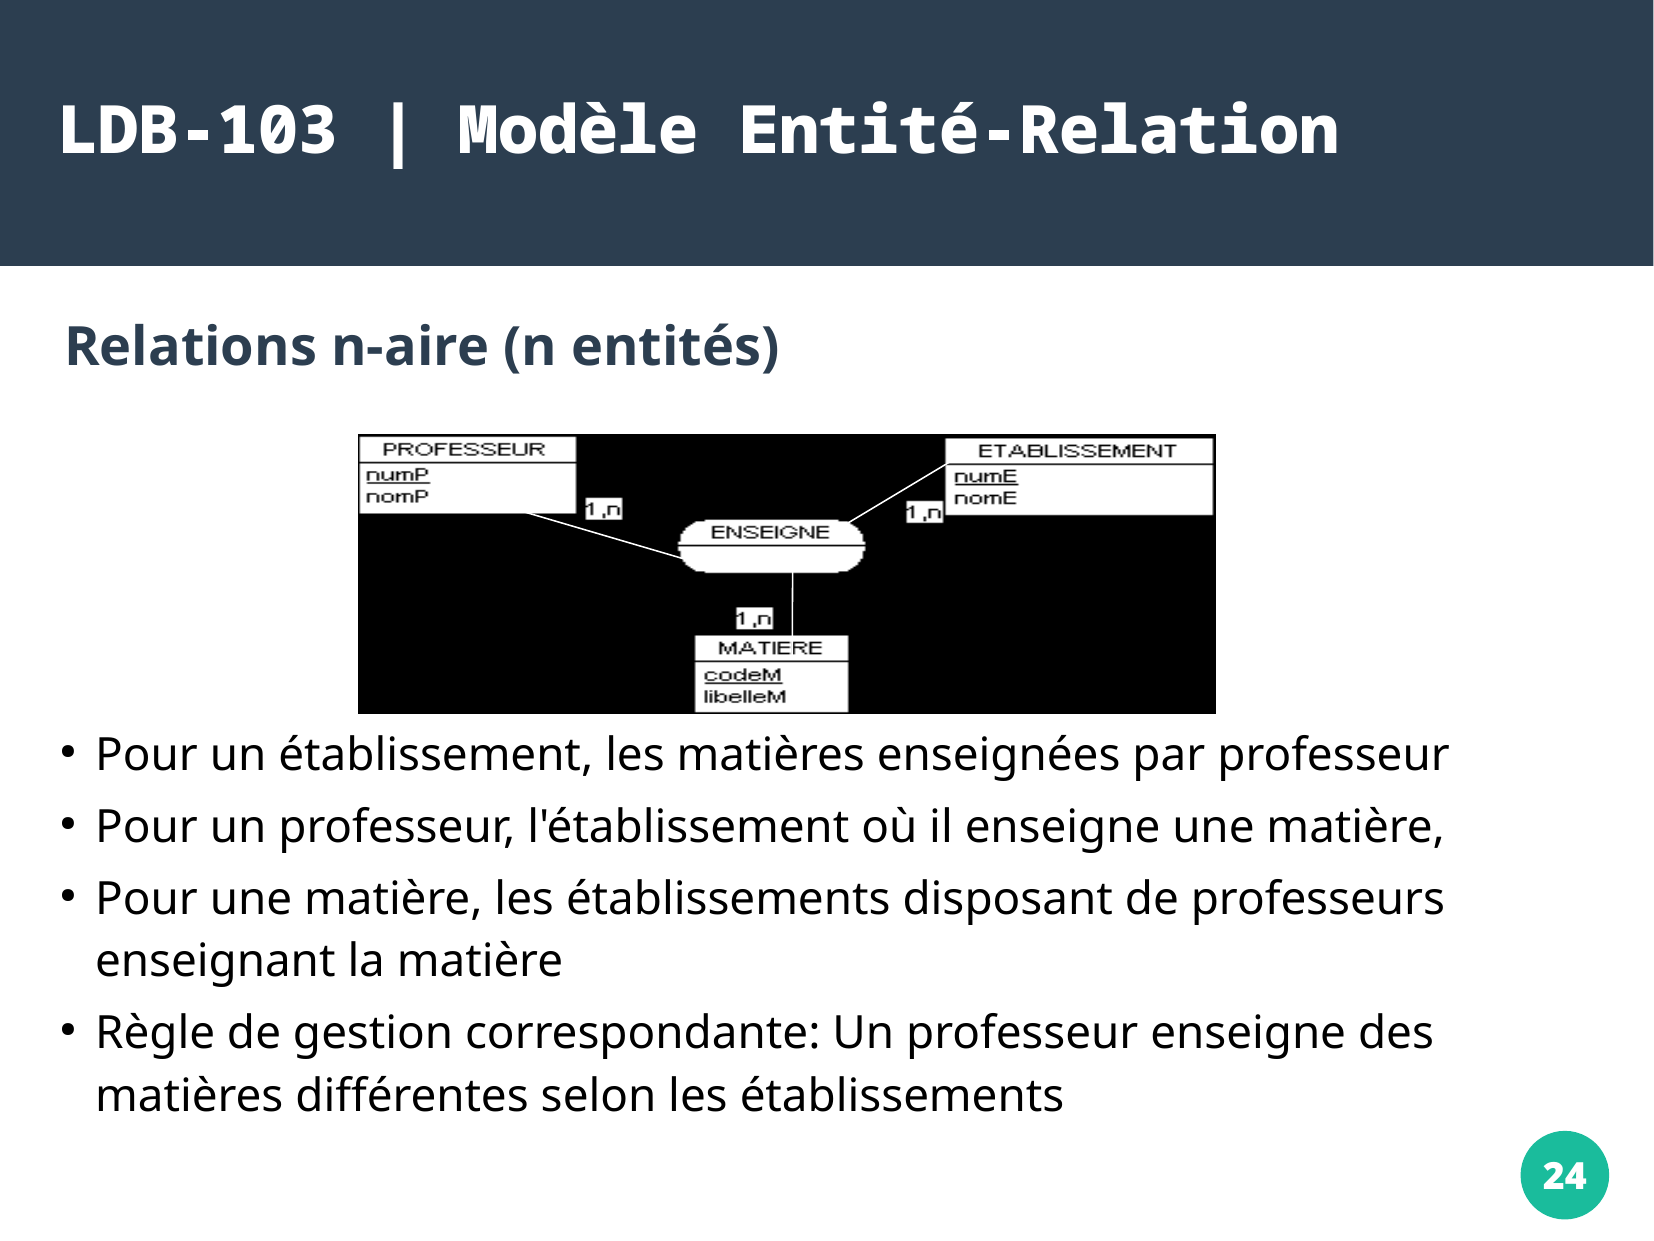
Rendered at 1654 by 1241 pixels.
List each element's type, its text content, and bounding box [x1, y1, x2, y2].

picture [358, 434, 1216, 715]
text_box Pour un établissement, les matières enseignées par professeur Pour un professeur, l'établissement où il enseigne une matière, Pour une matière, les établissements disposant de professeurs enseignant la matière Règle de gestion correspondante: Un professeur enseigne des matières différentes selon les établissements [45, 714, 1591, 1212]
title LDB-103 | Modèle Entité-Relation [58, 49, 1595, 207]
text_box Relations n-aire (n entités) [49, 300, 1606, 446]
